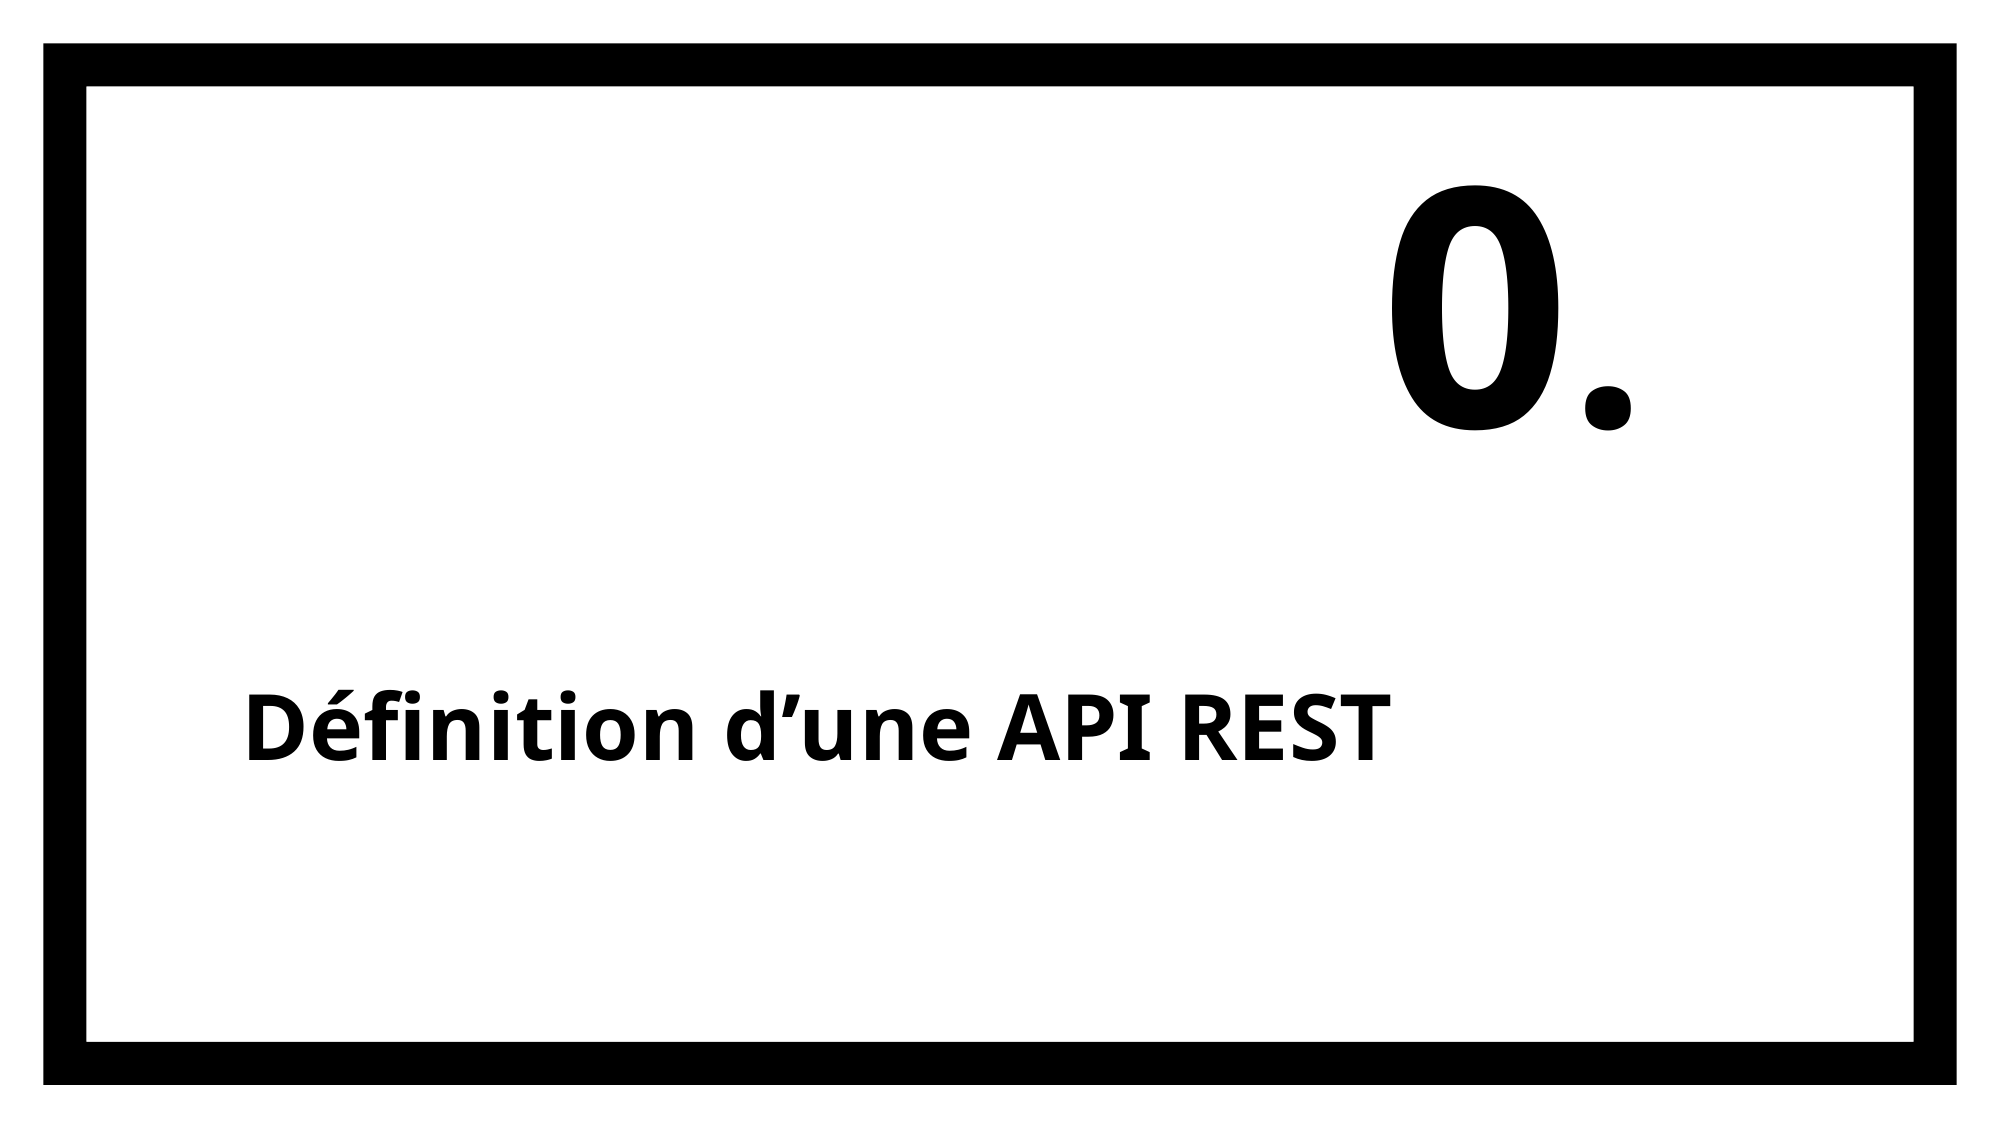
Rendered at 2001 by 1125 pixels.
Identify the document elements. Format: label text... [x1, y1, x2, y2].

text_box 0. [1360, 73, 1849, 497]
text_box Définition d’une API REST [221, 546, 1666, 801]
